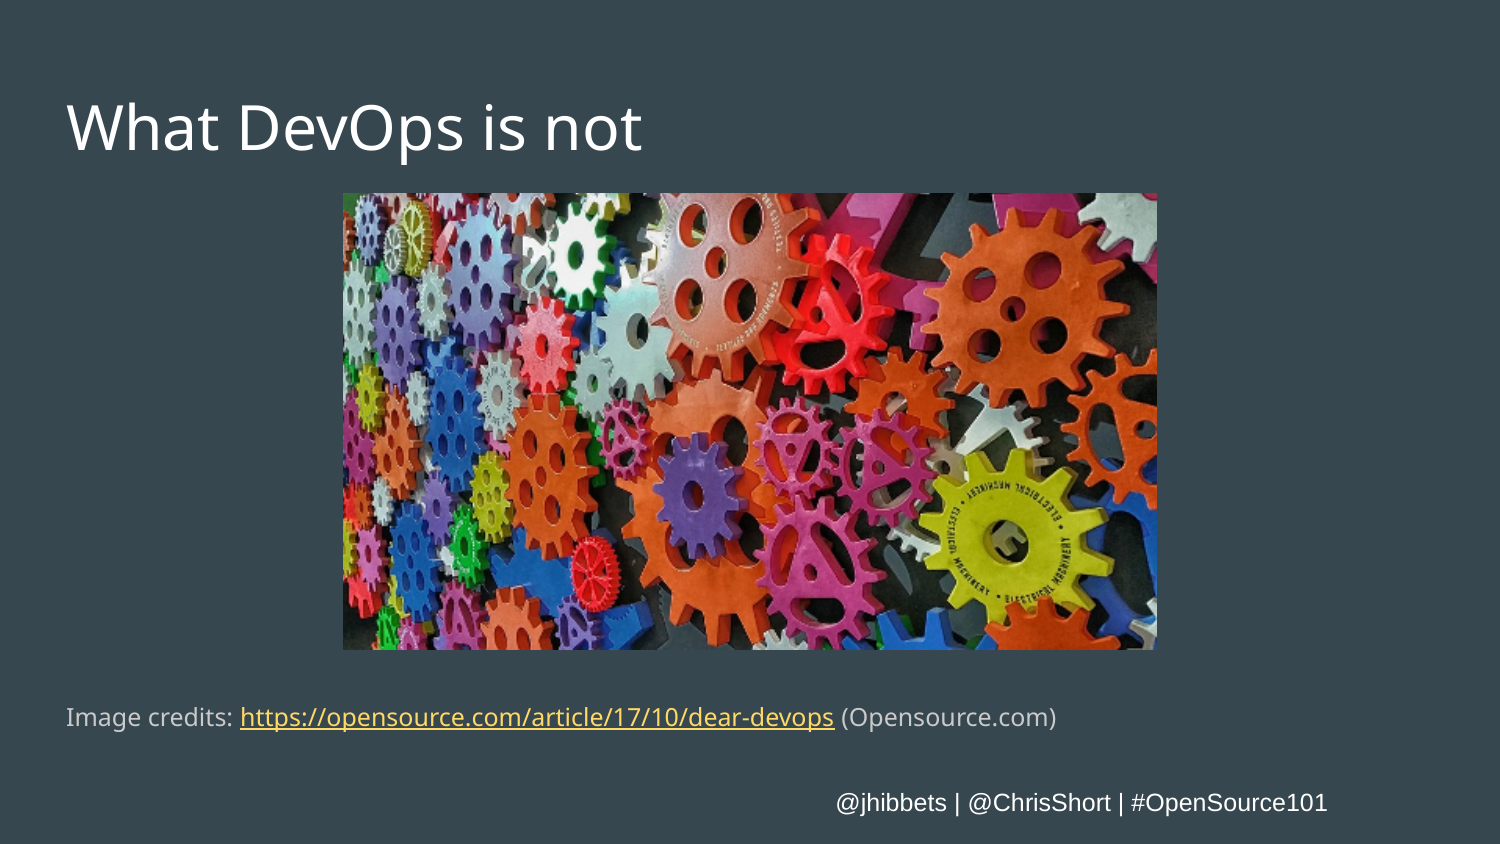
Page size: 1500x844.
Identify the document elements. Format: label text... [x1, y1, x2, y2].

title What DevOps is not [51, 72, 1449, 167]
picture [343, 193, 1157, 650]
list Image credits: https://opensource.com/article/17/10/dear-devops (Opensource.com) [51, 686, 1449, 750]
